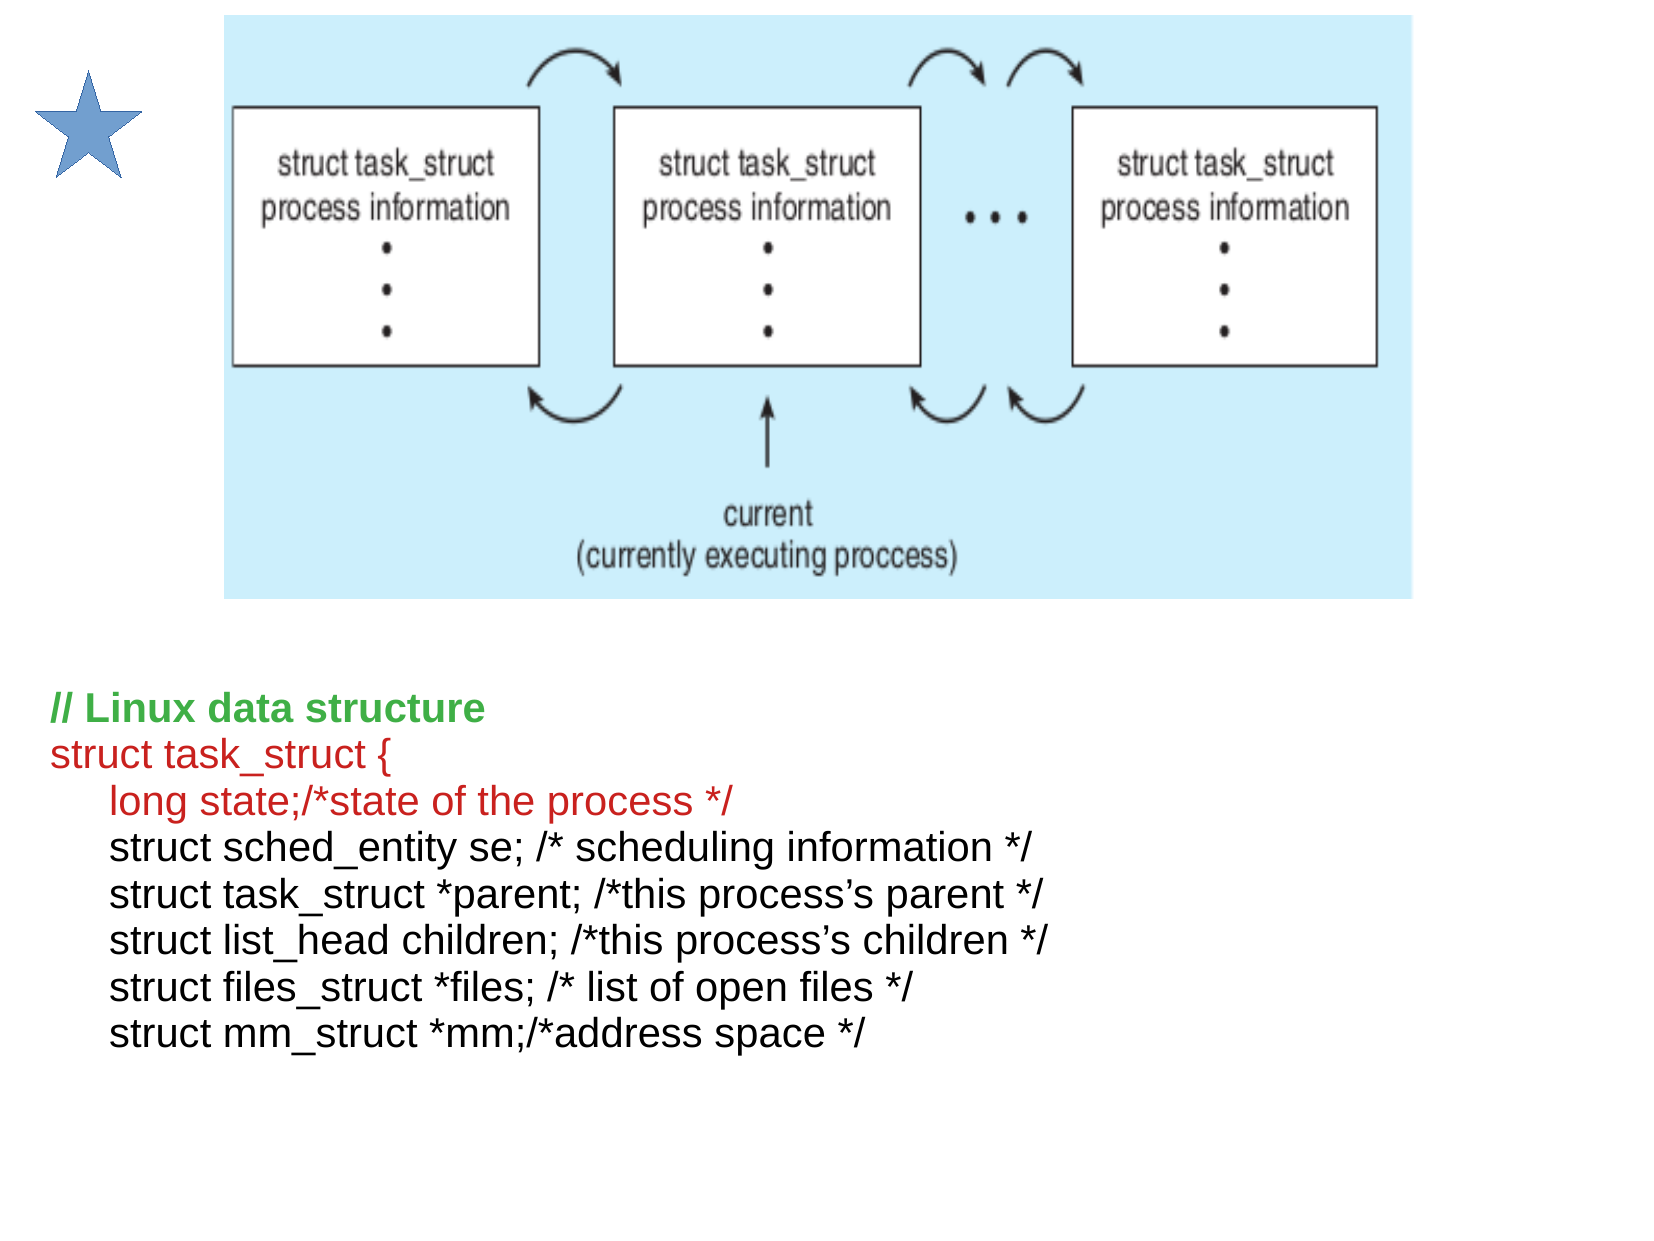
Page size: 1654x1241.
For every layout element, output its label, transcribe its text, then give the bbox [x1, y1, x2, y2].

picture [224, 15, 1443, 599]
text_box [35, 70, 142, 178]
text_box // Linux data structure struct task_struct { long state;/*state of the process */ struct sched_entity se; /* scheduling information */ struct task_struct *parent; /*this process’s parent */ struct list_head children; /*this process’s children */ struct files_struct *files; /* list of open files */ struct mm_struct *mm;/*address space */ [35, 677, 1069, 1241]
